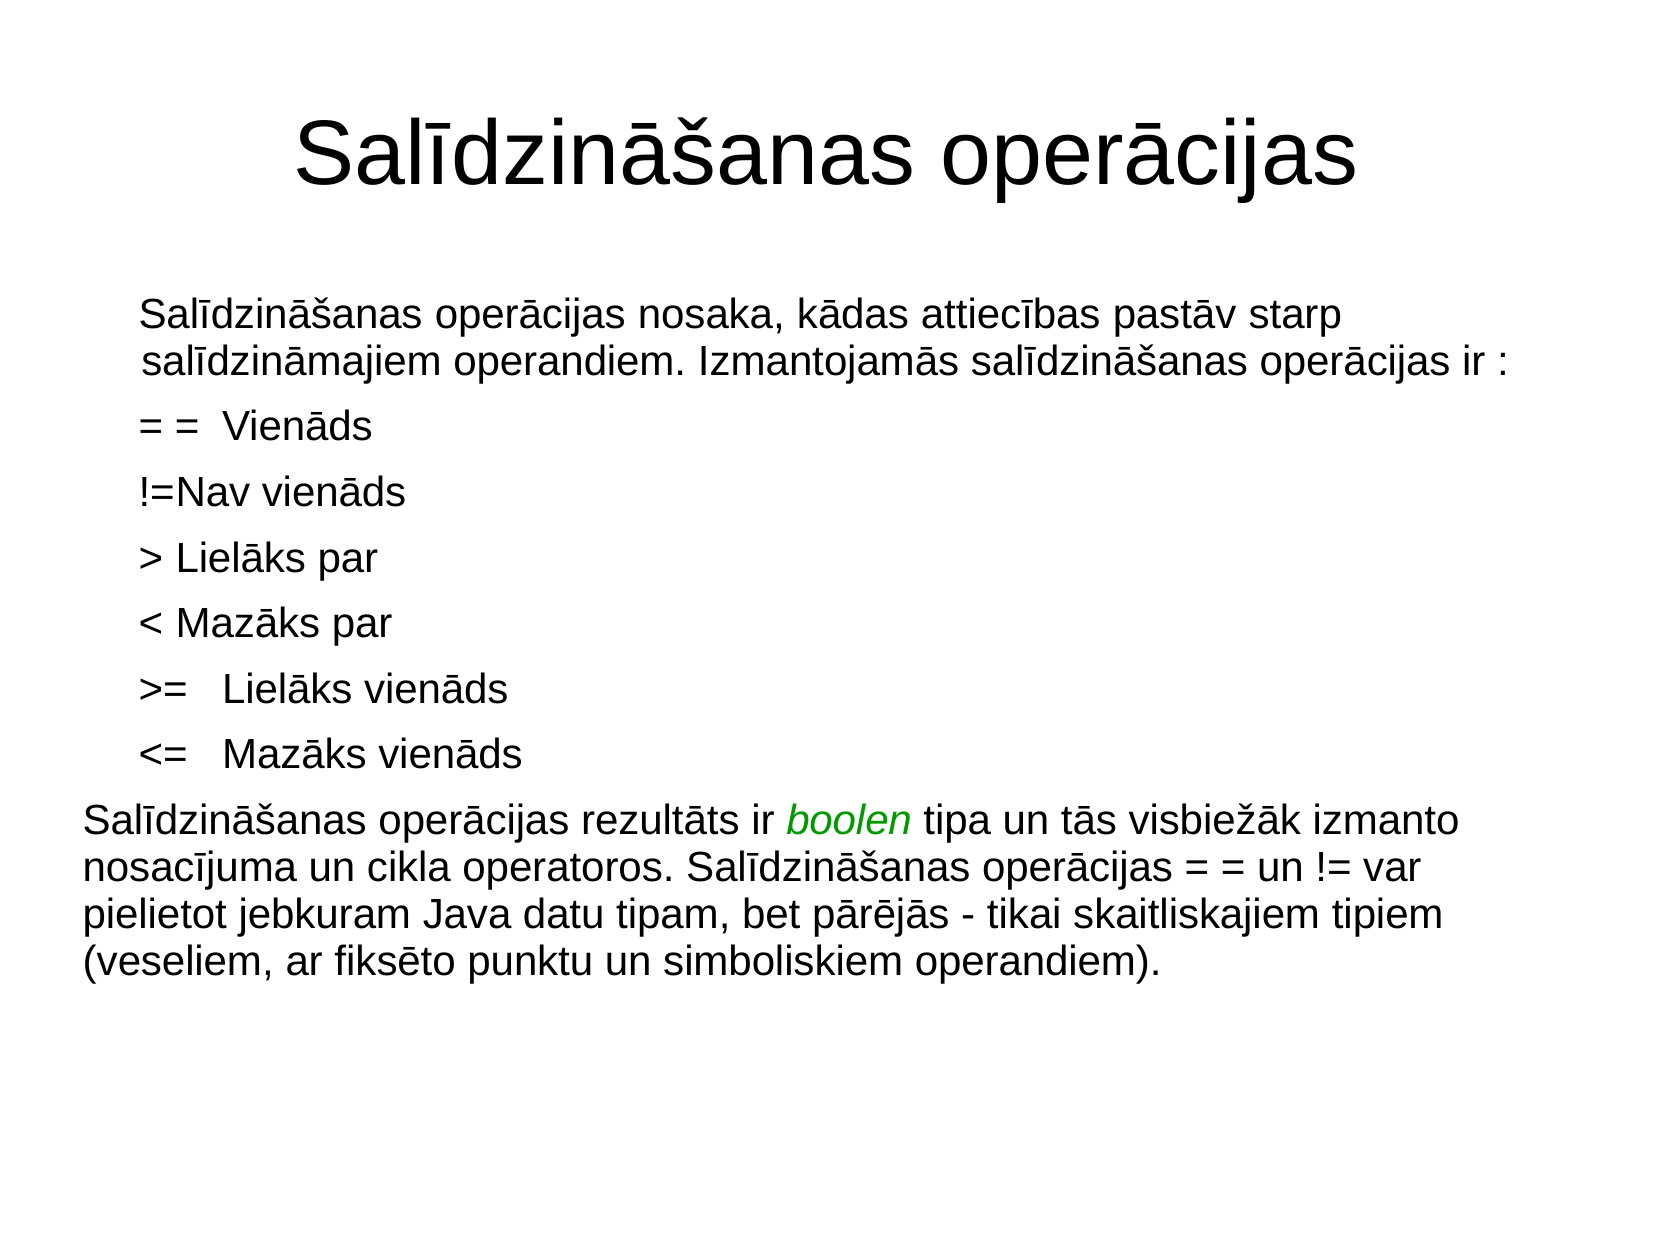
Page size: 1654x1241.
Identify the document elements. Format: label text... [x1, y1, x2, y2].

list Salīdzināšanas operācijas nosaka, kādas attiecības pastāv starp salīdzināmajiem operandiem. Izmantojamās salīdzināšanas operācijas ir : = = Vienāds != Nav vienāds > Lielāks par < Mazāks par >= Lielāks vienāds <= Mazāks vienāds Salīdzināšanas operācijas rezultāts ir boolen tipa un tās visbiežāk izmanto nosacījuma un cikla operatoros. Salīdzināšanas operācijas = = un != var pielietot jebkuram Java datu tipam, bet pārējās - tikai skaitliskajiem tipiem (veseliem, ar fiksēto punktu un simboliskiem operandiem). [82, 290, 1538, 1010]
title Salīdzināšanas operācijas [82, 49, 1571, 257]
